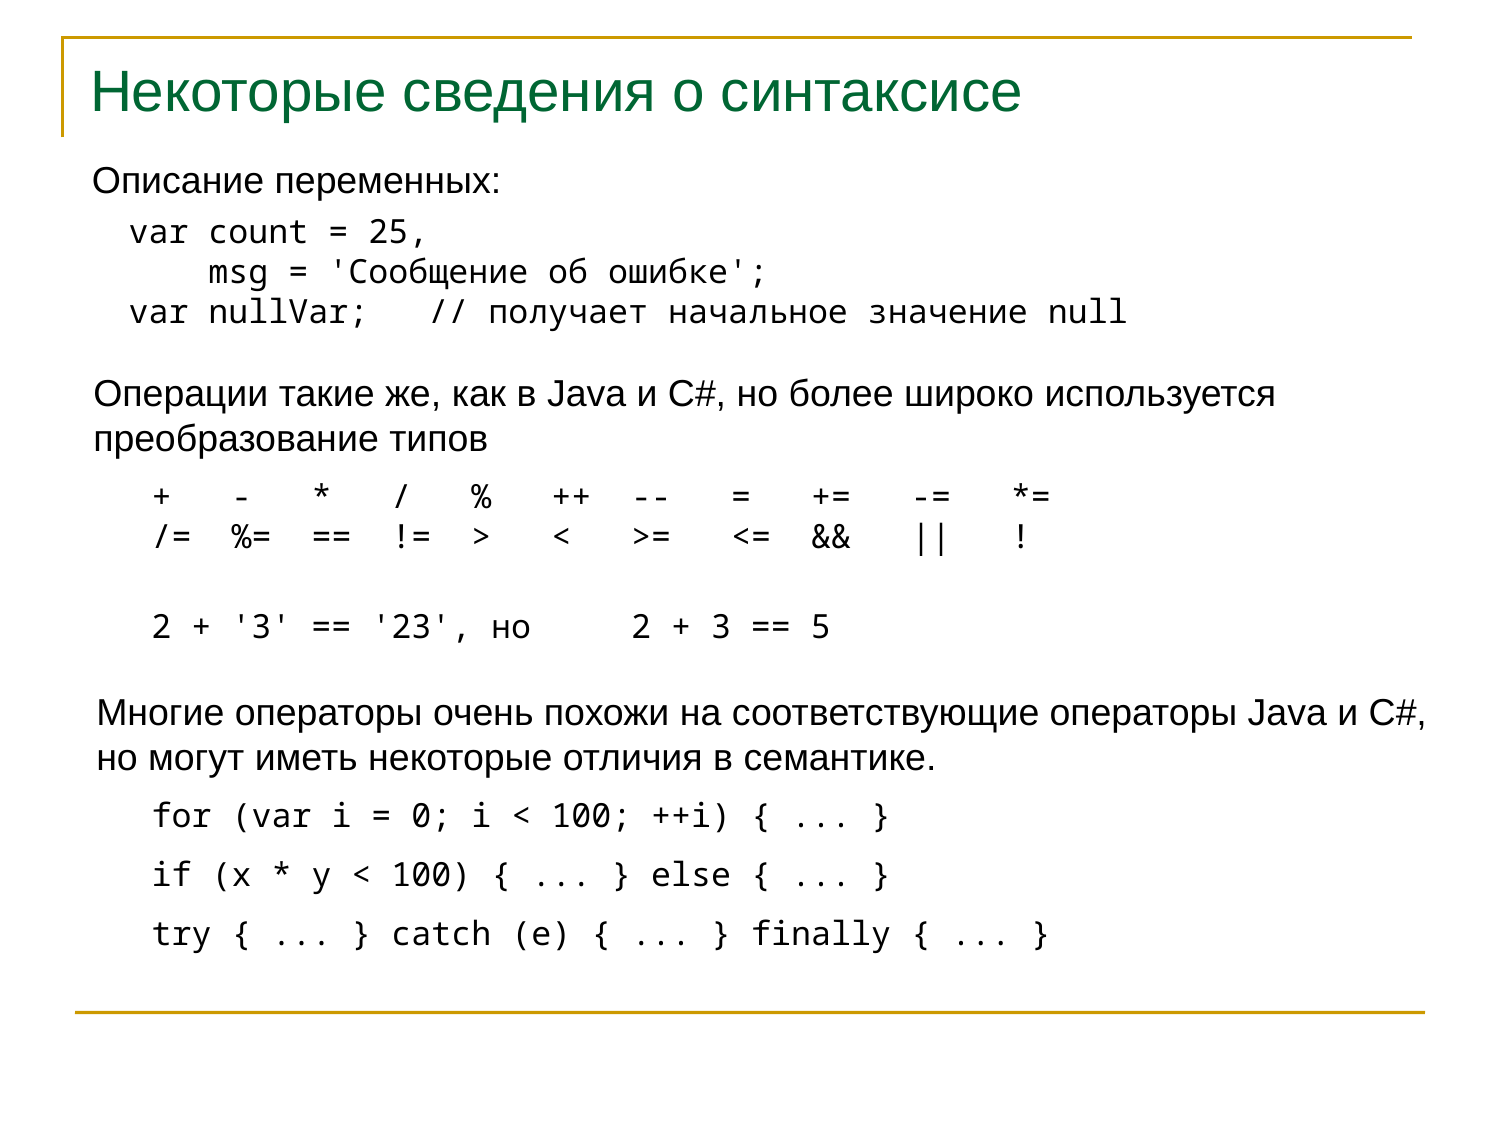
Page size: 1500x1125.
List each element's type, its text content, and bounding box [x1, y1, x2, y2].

text_box Операции такие же, как в Java и C#, но более широко используется преобразование типов [78, 361, 1303, 467]
text_box 2 + '3' == '23', но 2 + 3 == 5 [136, 597, 847, 653]
text_box + - * / % ++ -- = += -= *= /= %= == != > < >= <= && || ! [136, 467, 1067, 563]
title Некоторые сведения о синтаксисе [75, 45, 1425, 138]
text_box var count = 25, msg = 'Сообщение об ошибке'; var nullVar; // получает начальное значение null [113, 202, 1144, 338]
text_box if (x * y < 100) { ... } else { ... } [136, 846, 907, 901]
text_box for (var i = 0; i < 100; ++i) { ... } [136, 786, 907, 842]
text_box Описание переменных: [77, 148, 517, 209]
text_box Многие операторы очень похожи на соответствующие операторы Java и C#, но могут иметь некоторые отличия в семантике. [81, 680, 1443, 786]
text_box try { ... } catch (e) { ... } finally { ... } [136, 904, 1067, 960]
